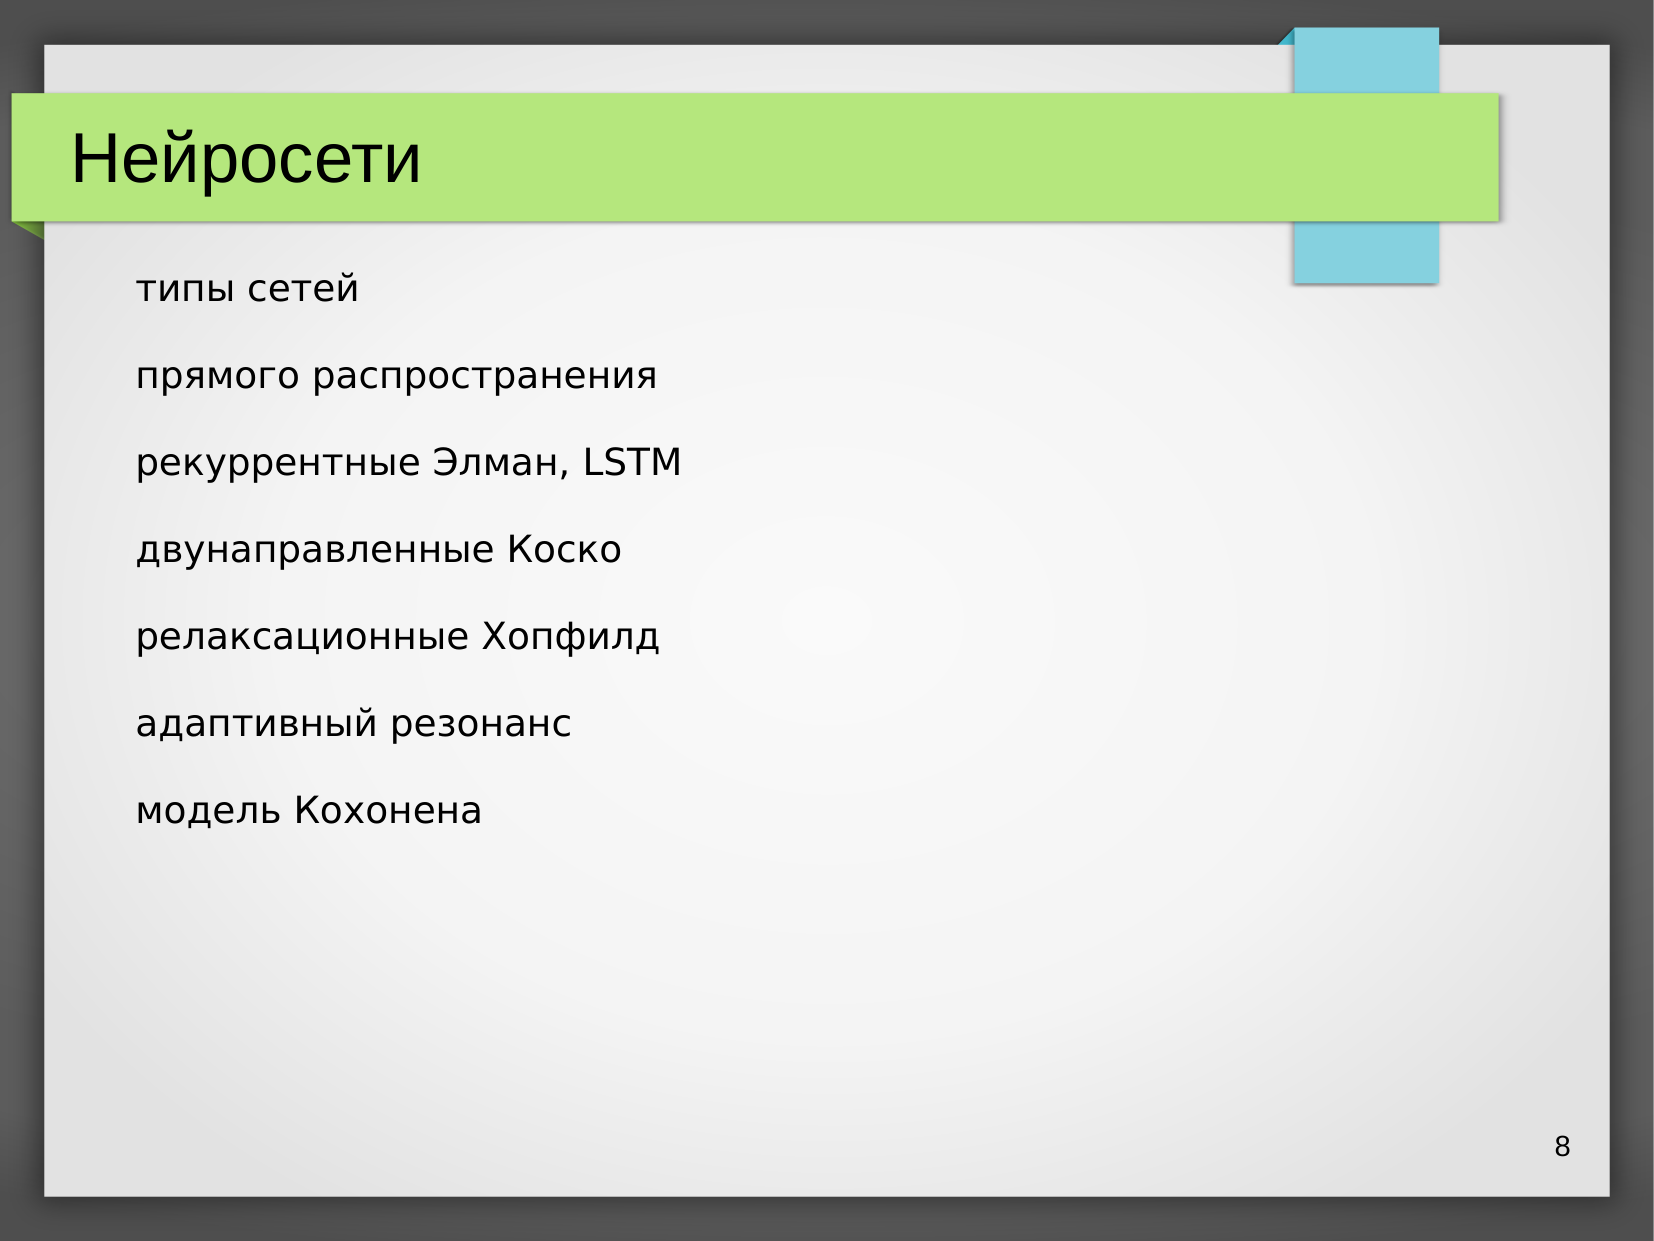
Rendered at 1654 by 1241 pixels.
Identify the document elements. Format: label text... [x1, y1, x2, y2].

text_box типы сетей прямого распространения рекуррентные Элман, LSTM двунаправленные Коско релаксационные Хопфилд адаптивный резонанс модель Кохонена [120, 259, 1371, 840]
picture [0, 0, 1654, 1241]
title Нейросети [70, 118, 1205, 199]
